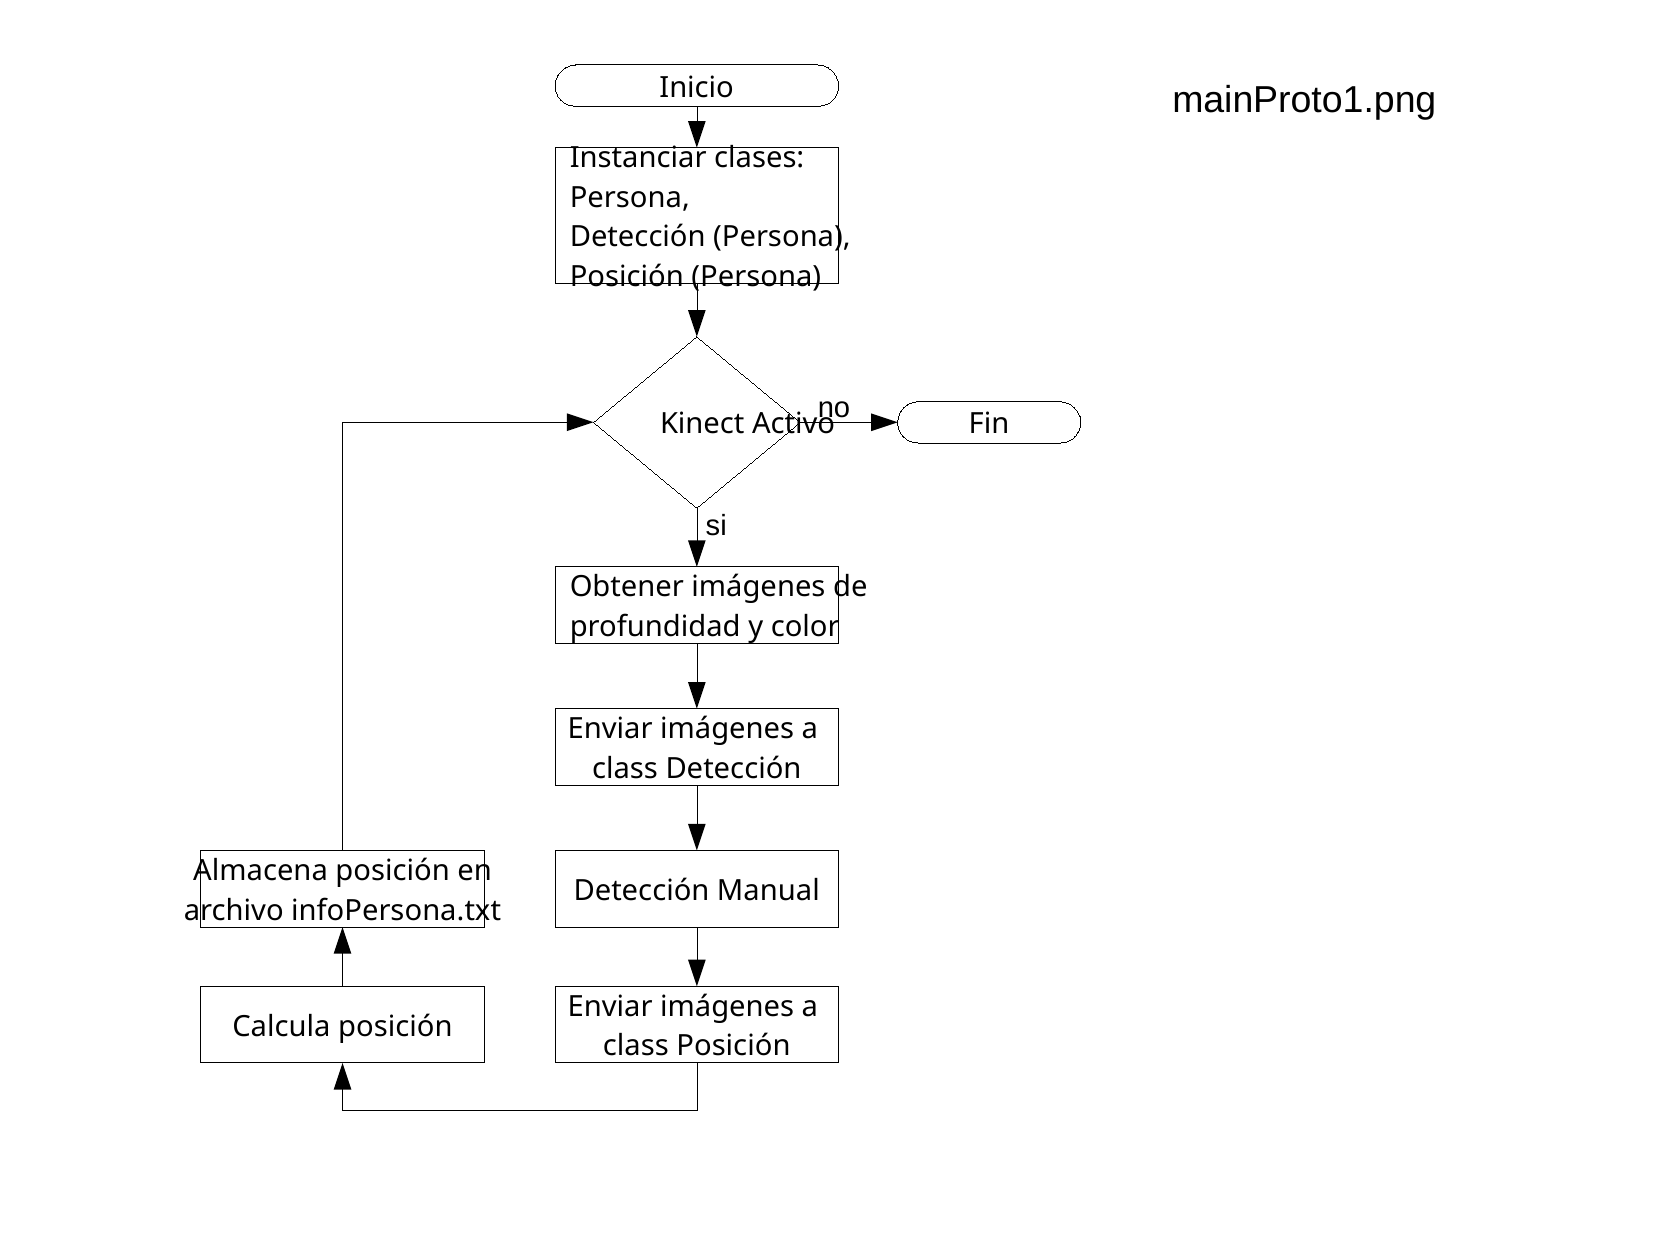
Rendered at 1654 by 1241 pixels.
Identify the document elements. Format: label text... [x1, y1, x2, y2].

text_box Fin [897, 401, 1081, 444]
text_box mainProto1.png [1157, 70, 1452, 128]
text_box Instanciar clases: Persona, Detección (Persona), Posición (Persona) [555, 147, 839, 284]
text_box Inicio [555, 64, 839, 107]
text_box si [690, 501, 748, 550]
text_box Calcula posición [200, 986, 485, 1063]
text_box Enviar imágenes a class Posición [555, 986, 839, 1063]
text_box Obtener imágenes de profundidad y color [555, 566, 839, 644]
text_box Enviar imágenes a class Detección [555, 708, 839, 786]
text_box Kinect Activo [593, 337, 797, 503]
text_box no [803, 383, 875, 464]
text_box Almacena posición en archivo infoPersona.txt [200, 850, 485, 928]
text_box Detección Manual [555, 850, 839, 928]
